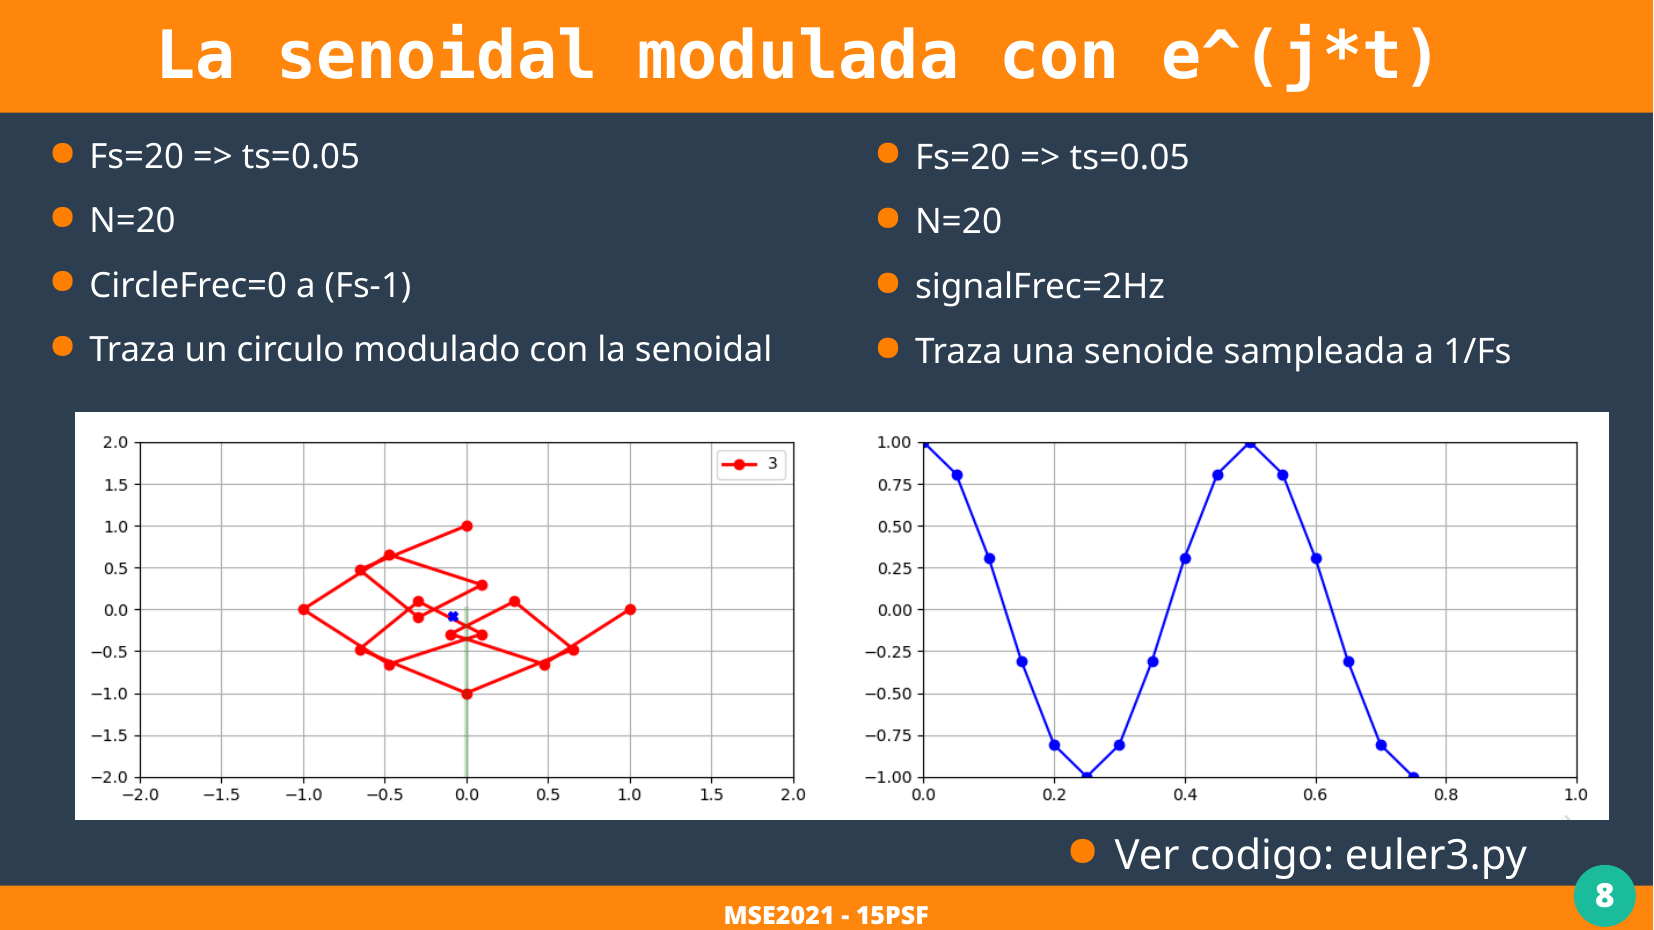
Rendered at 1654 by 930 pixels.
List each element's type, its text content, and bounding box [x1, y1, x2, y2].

list Fs=20 => ts=0.05 N=20 CircleFrec=0 a (Fs-1) Traza un circulo modulado con la senoidal [35, 131, 788, 376]
list Fs=20 => ts=0.05 N=20 signalFrec=2Hz Traza una senoide sampleada a 1/Fs [860, 131, 1613, 376]
list Ver codigo: euler3.py [1050, 825, 1538, 883]
picture [75, 412, 1609, 821]
title La senoidal modulada con e^(j*t) [155, 16, 1613, 113]
